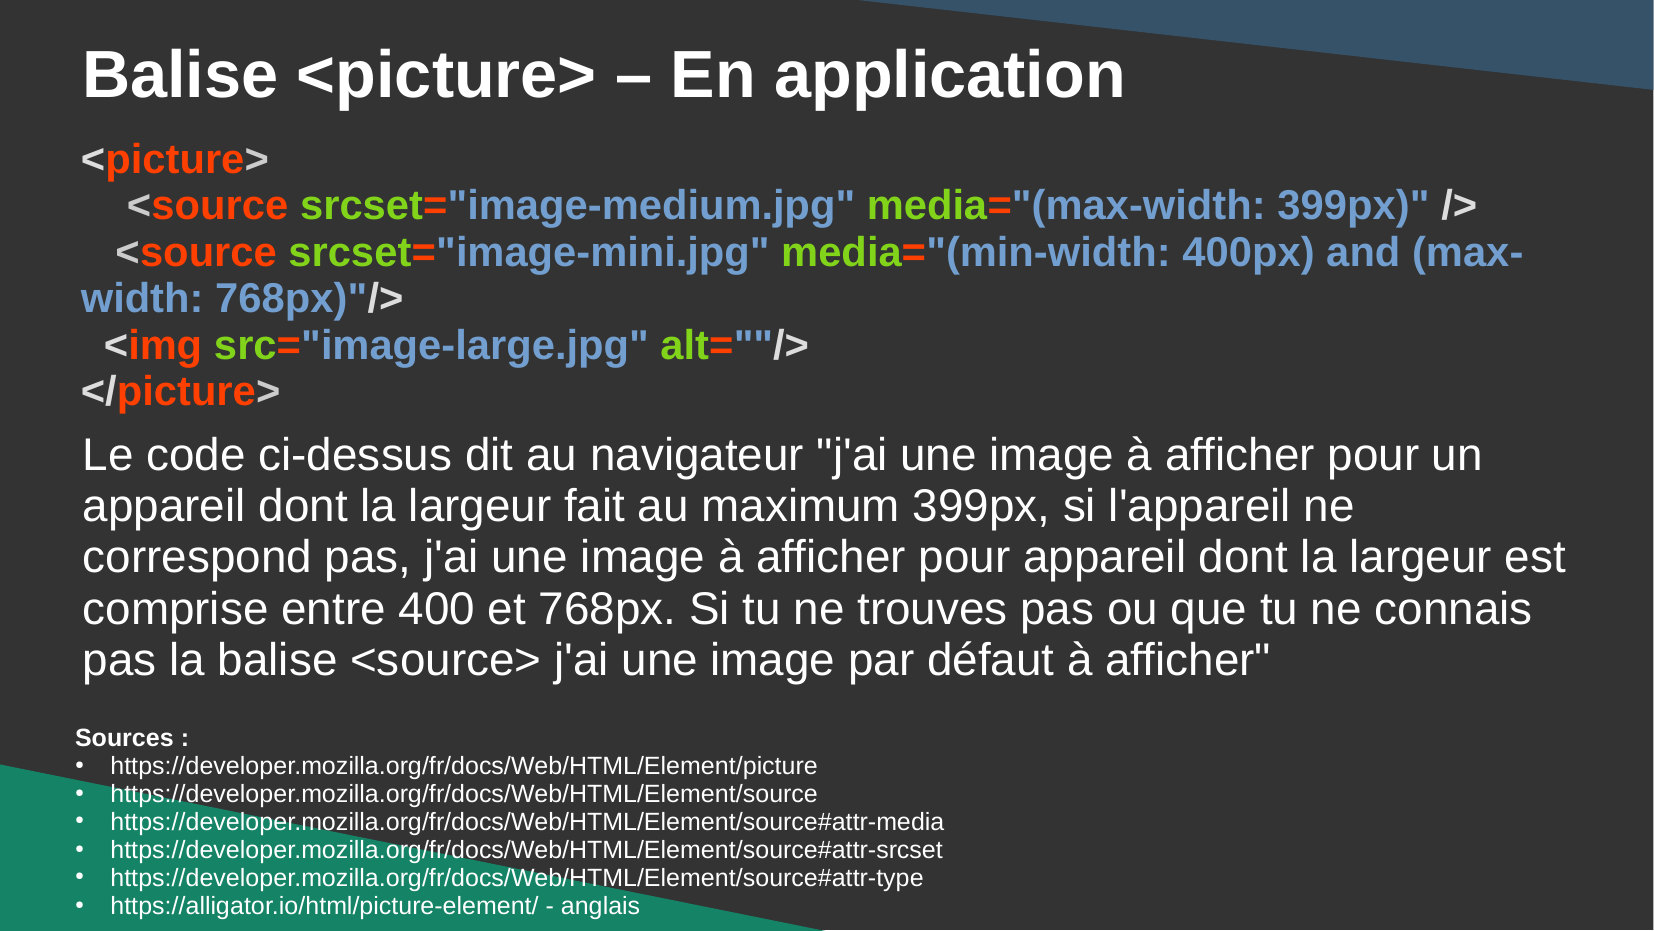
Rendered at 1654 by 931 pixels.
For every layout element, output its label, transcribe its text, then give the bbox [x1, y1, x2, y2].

text_box Sources : https://developer.mozilla.org/fr/docs/Web/HTML/Element/picture https://developer.mozilla.org/fr/docs/Web/HTML/Element/source https://developer.mozilla.org/fr/docs/Web/HTML/Element/source#attr-media https://developer.mozilla.org/fr/docs/Web/HTML/Element/source#attr-srcset https://developer.mozilla.org/fr/docs/Web/HTML/Element/source#attr-type https://alligator.io/html/picture-element/ - anglais [60, 716, 1546, 927]
title Le code ci-dessus dit au navigateur "j'ai une image à afficher pour un appareil dont la largeur fait au maximum 399px, si l'appareil ne correspond pas, j'ai une image à afficher pour appareil dont la largeur est comprise entre 400 et 768px. Si tu ne trouves pas ou que tu ne connais pas la balise <source> j'ai une image par défaut à afficher" [82, 428, 1571, 686]
text_box [0, 764, 826, 931]
text_box [857, 0, 1654, 90]
list <picture> <source srcset="image-medium.jpg" media="(max-width: 399px)" /> <source srcset="image-mini.jpg" media="(min-width: 400px) and (max-width: 768px)"/> <img src="image-large.jpg" alt=""/> </picture> [80, 135, 1605, 426]
title Balise <picture> – En application [82, 37, 1571, 122]
